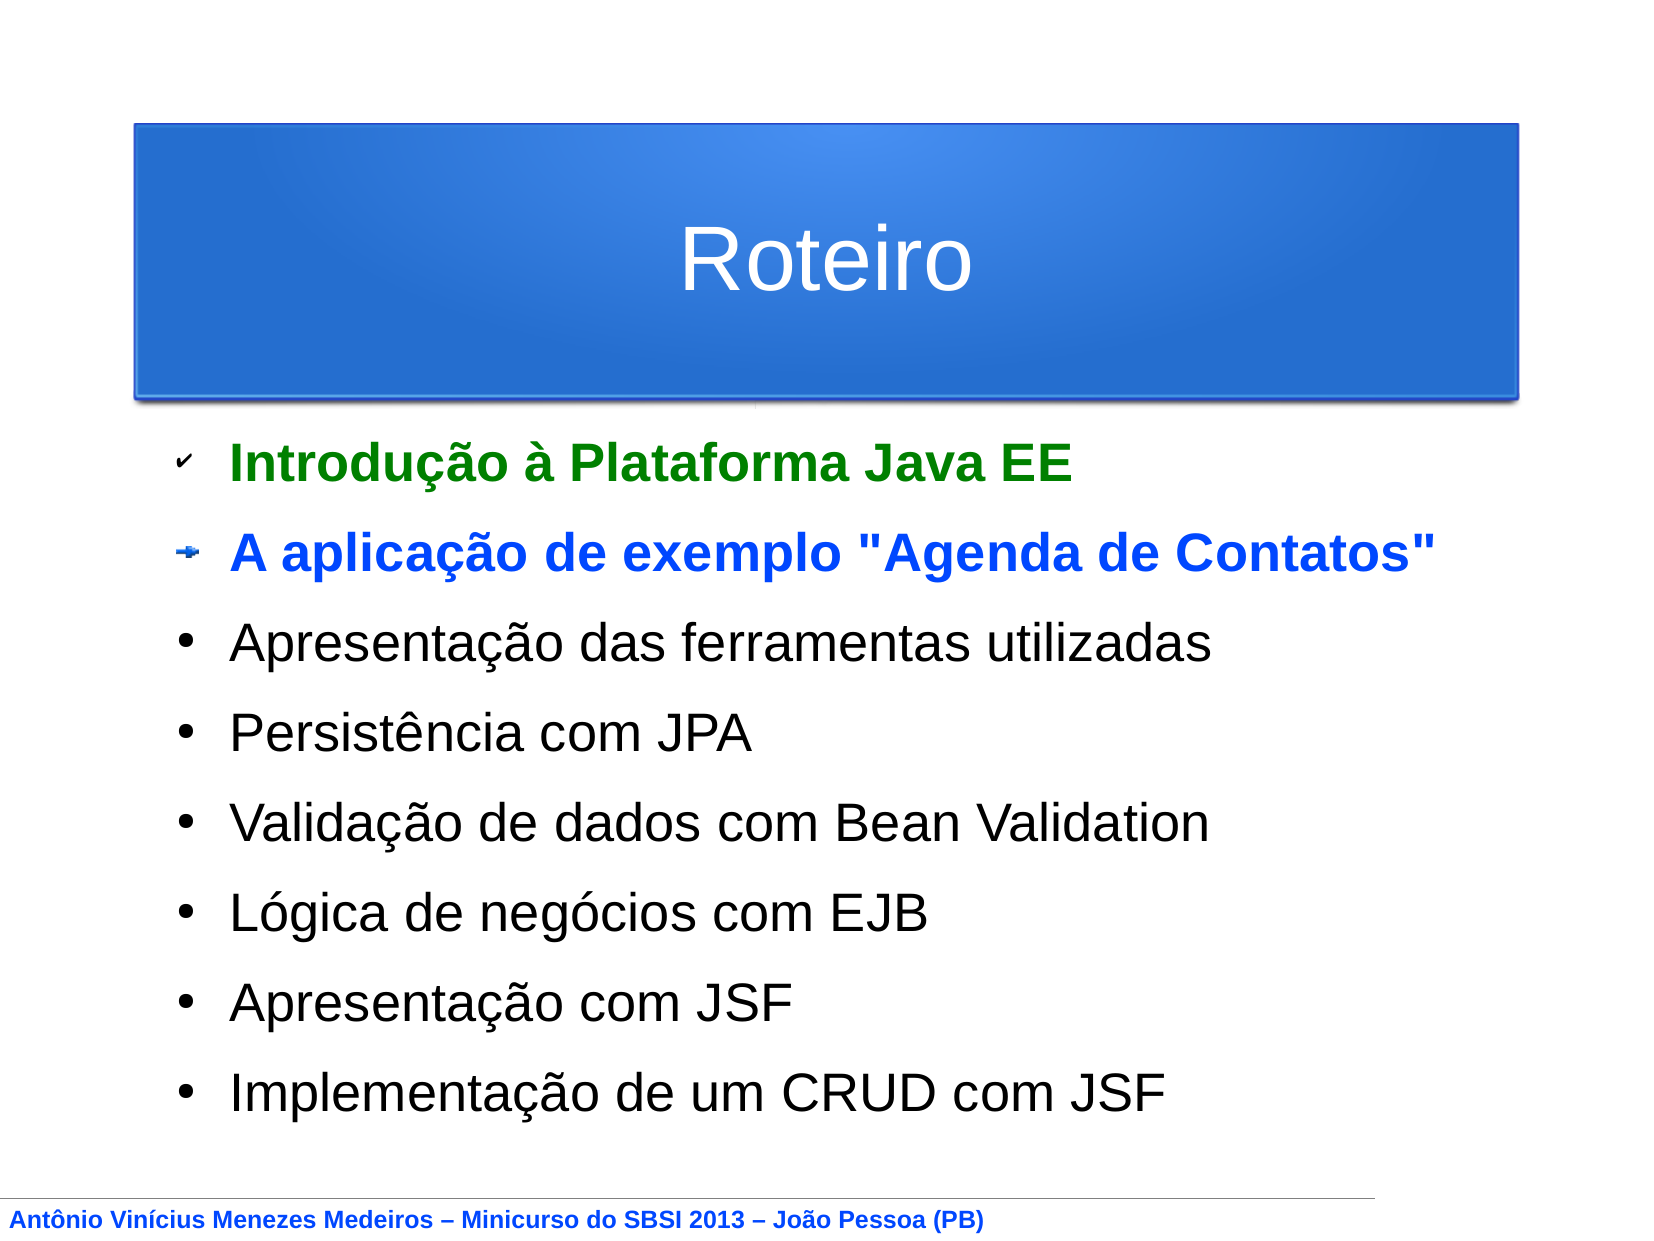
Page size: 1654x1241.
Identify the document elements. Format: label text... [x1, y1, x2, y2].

picture [129, 123, 1524, 409]
list Introdução à Plataforma Java EE A aplicação de exemplo "Agenda de Contatos" Apresentação das ferramentas utilizadas Persistência com JPA Validação de dados com Bean Validation Lógica de negócios com EJB Apresentação com JSF Implementação de um CRUD com JSF [158, 431, 1495, 1152]
title Roteiro [232, 143, 1421, 375]
